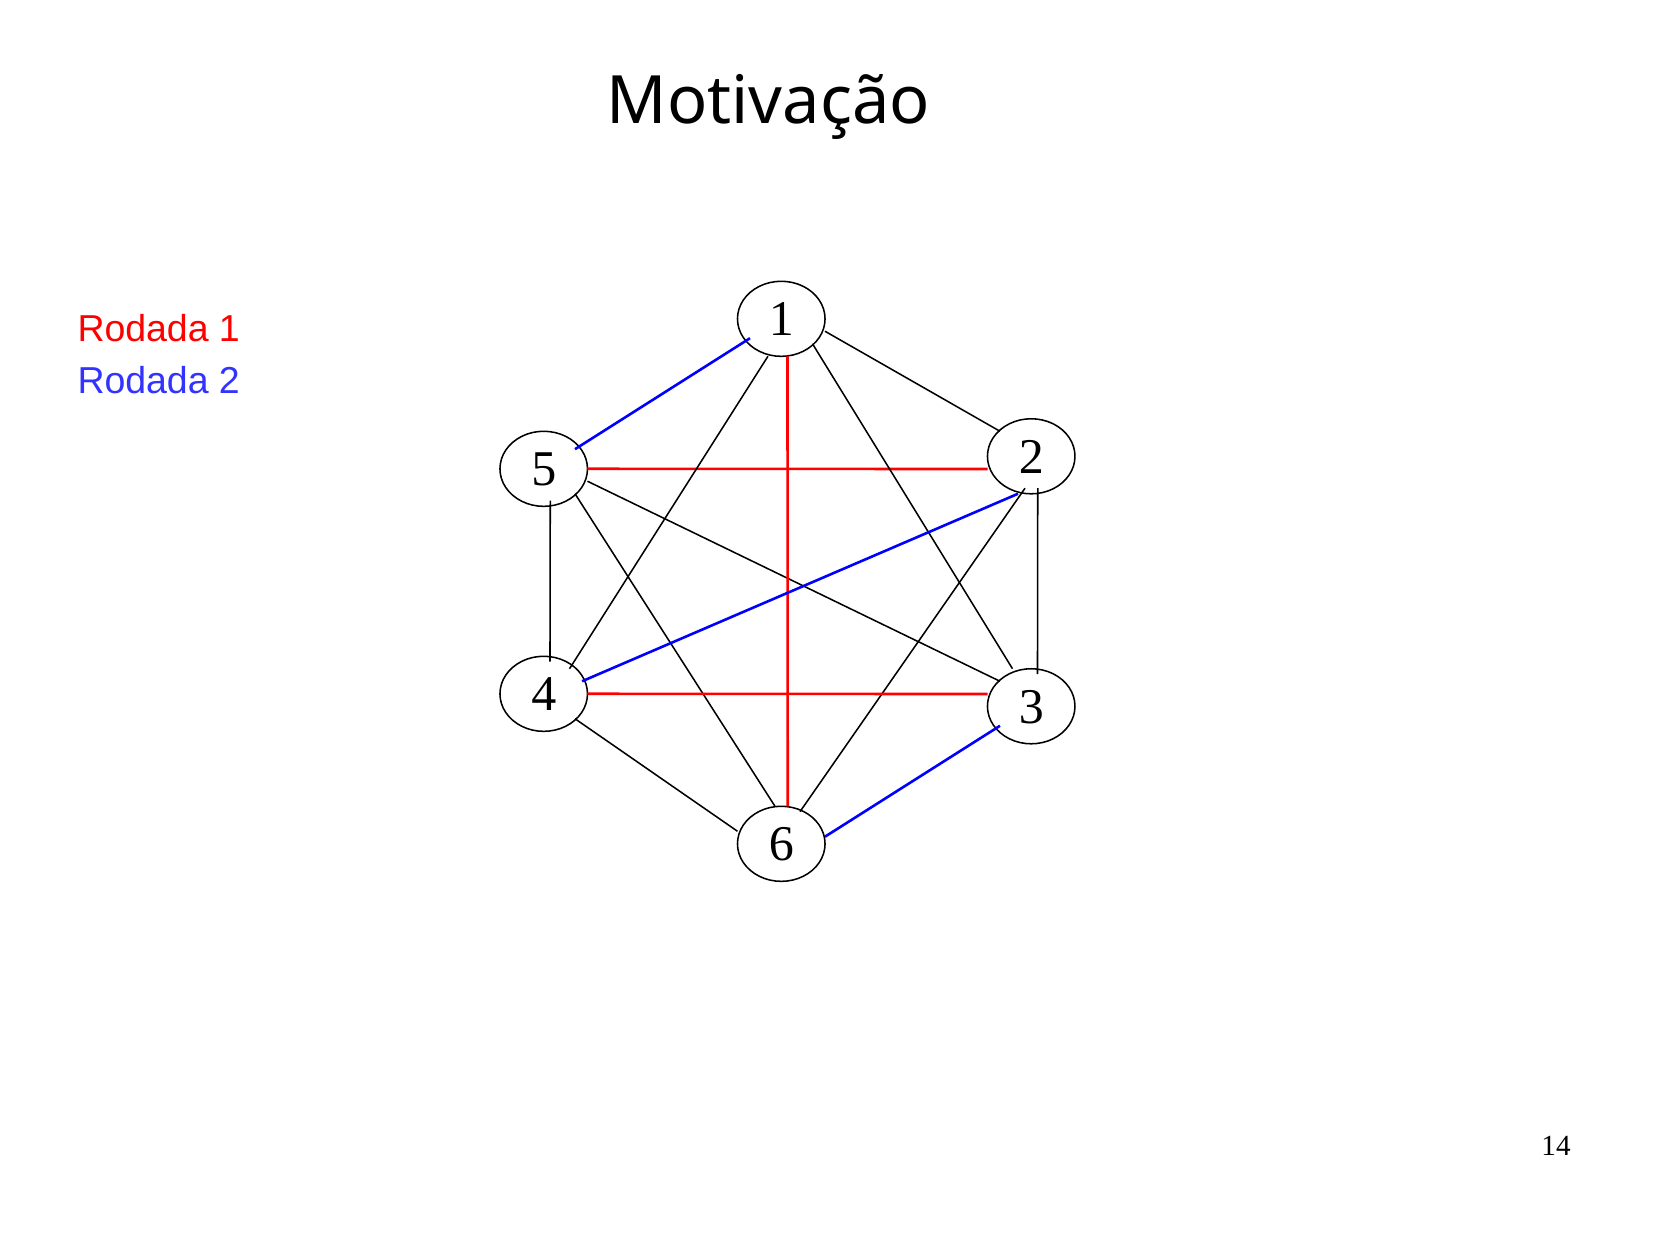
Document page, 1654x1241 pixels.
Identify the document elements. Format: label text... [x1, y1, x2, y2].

text_box Rodada 2 [62, 352, 255, 410]
text_box 1 [737, 281, 826, 357]
text_box Motivação [237, 45, 1300, 150]
text_box 2 [987, 418, 1075, 494]
text_box 3 [987, 668, 1075, 744]
text_box 4 [499, 656, 588, 732]
text_box Rodada 1 [62, 300, 255, 352]
text_box 5 [499, 431, 588, 507]
text_box 6 [737, 806, 826, 882]
